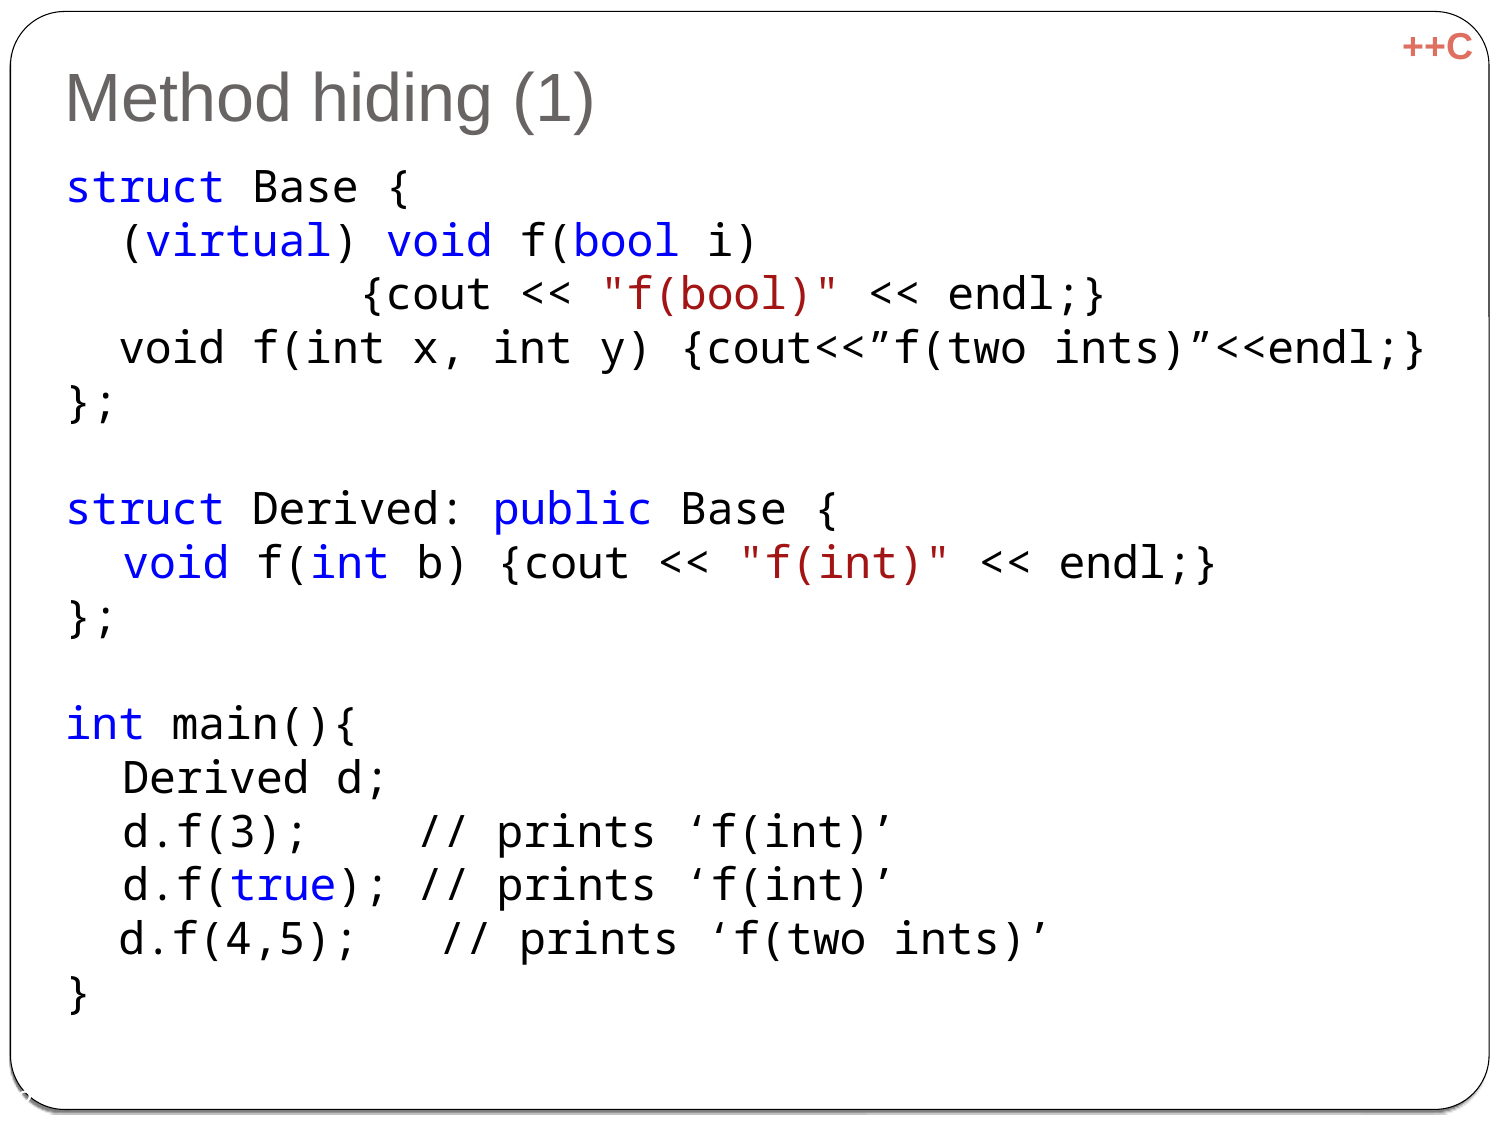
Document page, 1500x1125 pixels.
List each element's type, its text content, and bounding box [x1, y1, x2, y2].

title Method hiding (1) [50, 45, 1450, 149]
slide_number <number> [0, 1074, 50, 1125]
list struct Base { (virtual) void f(bool i) {cout << "f(bool)" << endl;} void f(int x, int y) {cout<<”f(two ints)”<<endl;} }; struct Derived: public Base { void f(int b) {cout << "f(int)" << endl;} }; int main(){ Derived d; d.f(3); // prints ‘f(int)’ d.f(true); // prints ‘f(int)’ d.f(4,5); // prints ‘f(two ints)’ } [50, 149, 1450, 1088]
